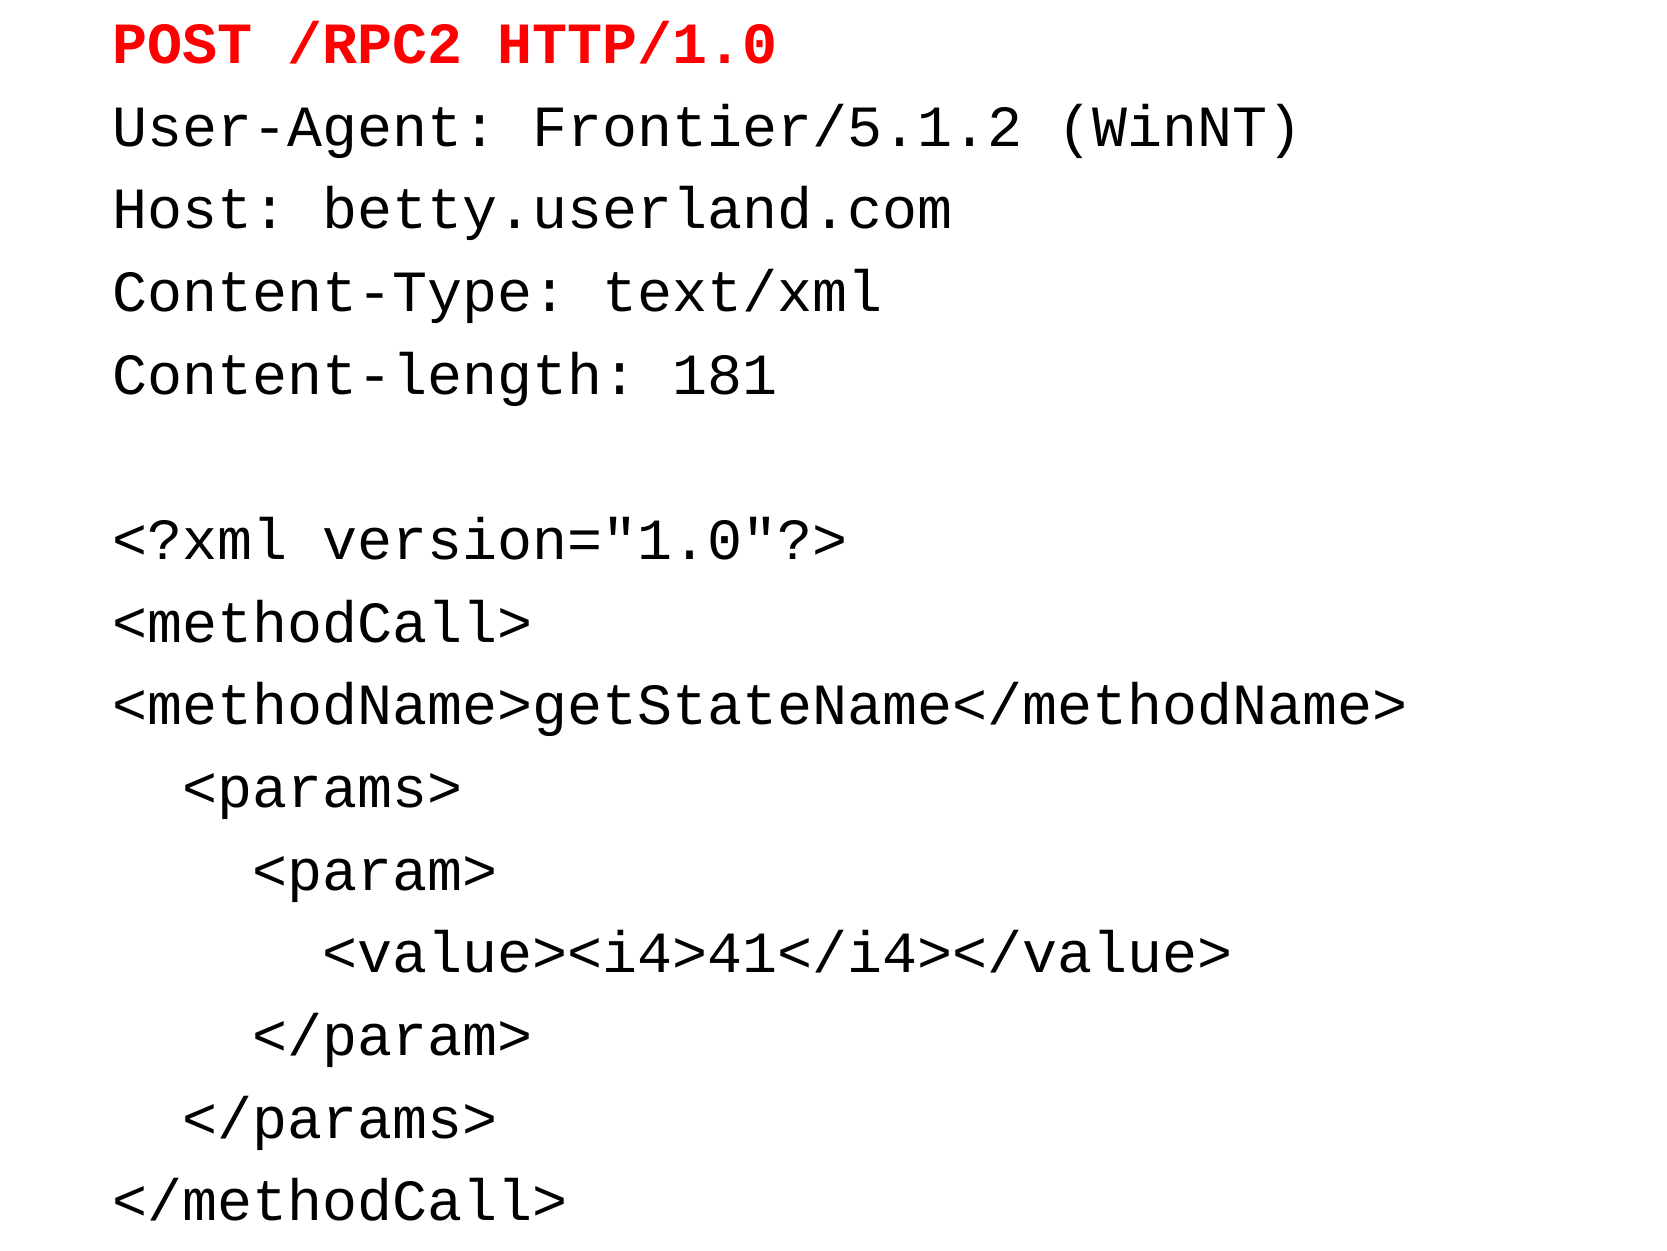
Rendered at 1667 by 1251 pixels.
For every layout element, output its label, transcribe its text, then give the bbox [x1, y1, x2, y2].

text_box POST /RPC2 HTTP/1.0 User-Agent: Frontier/5.1.2 (WinNT) Host: betty.userland.com Content-Type: text/xml Content-length: 181 <?xml version="1.0"?> <methodCall> <methodName>getStateName</methodName> <params> <param> <value><i4>41</i4></value> </param> </params> </methodCall> [112, 14, 1530, 1239]
